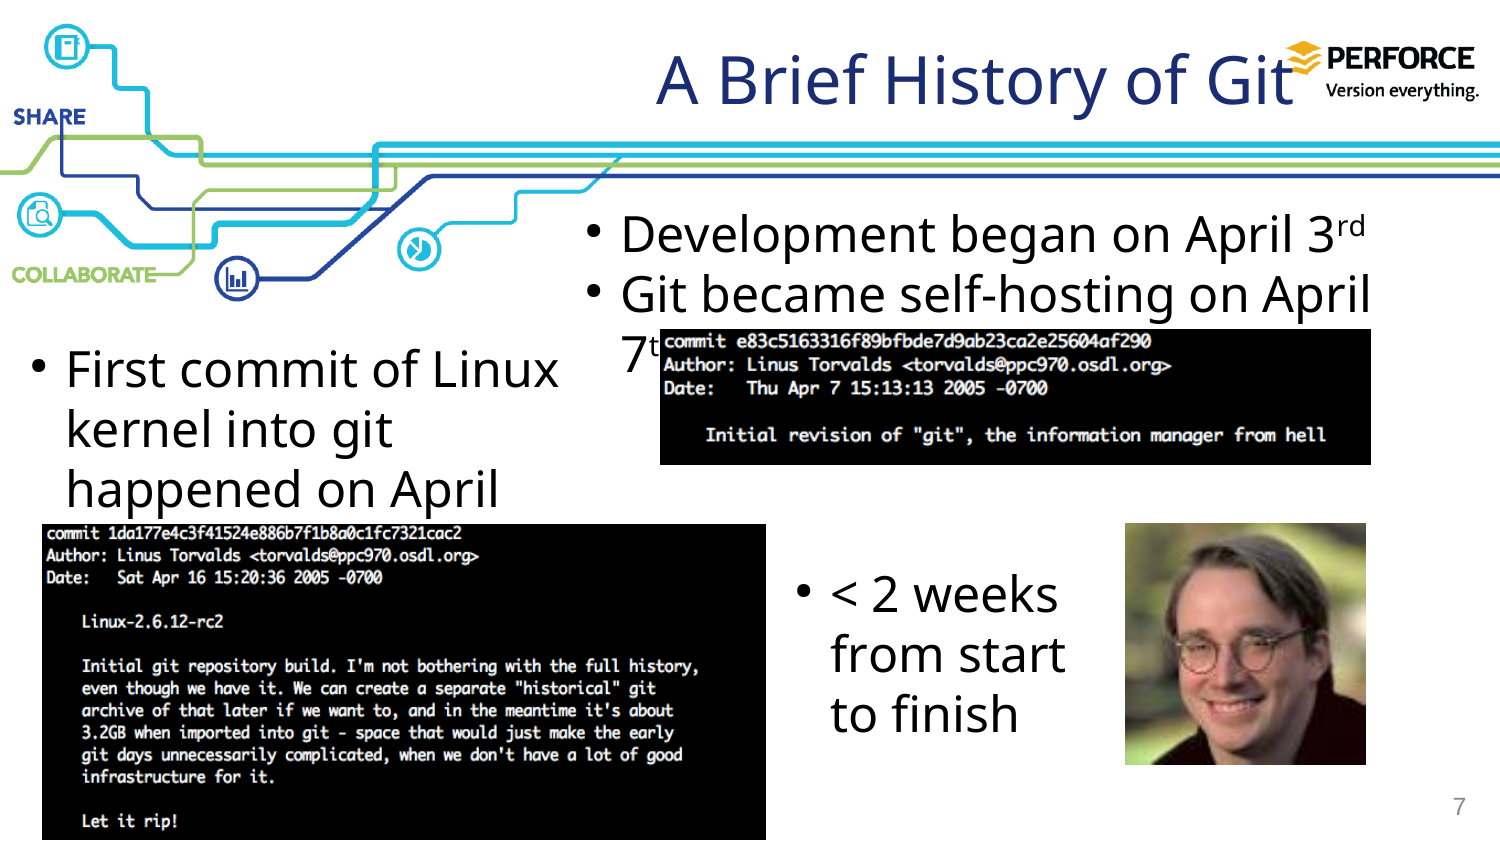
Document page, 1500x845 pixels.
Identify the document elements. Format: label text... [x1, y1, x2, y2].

picture [0, 0, 1500, 845]
text_box First commit of Linux kernel into git happened on April 16th [15, 329, 601, 525]
title A Brief History of Git [641, 30, 1500, 126]
text_box Development began on April 3rd Git became self-hosting on April 7th [570, 195, 1456, 390]
text_box <number> [1131, 782, 1482, 828]
text_box < 2 weeks from start to finish [780, 555, 1111, 751]
